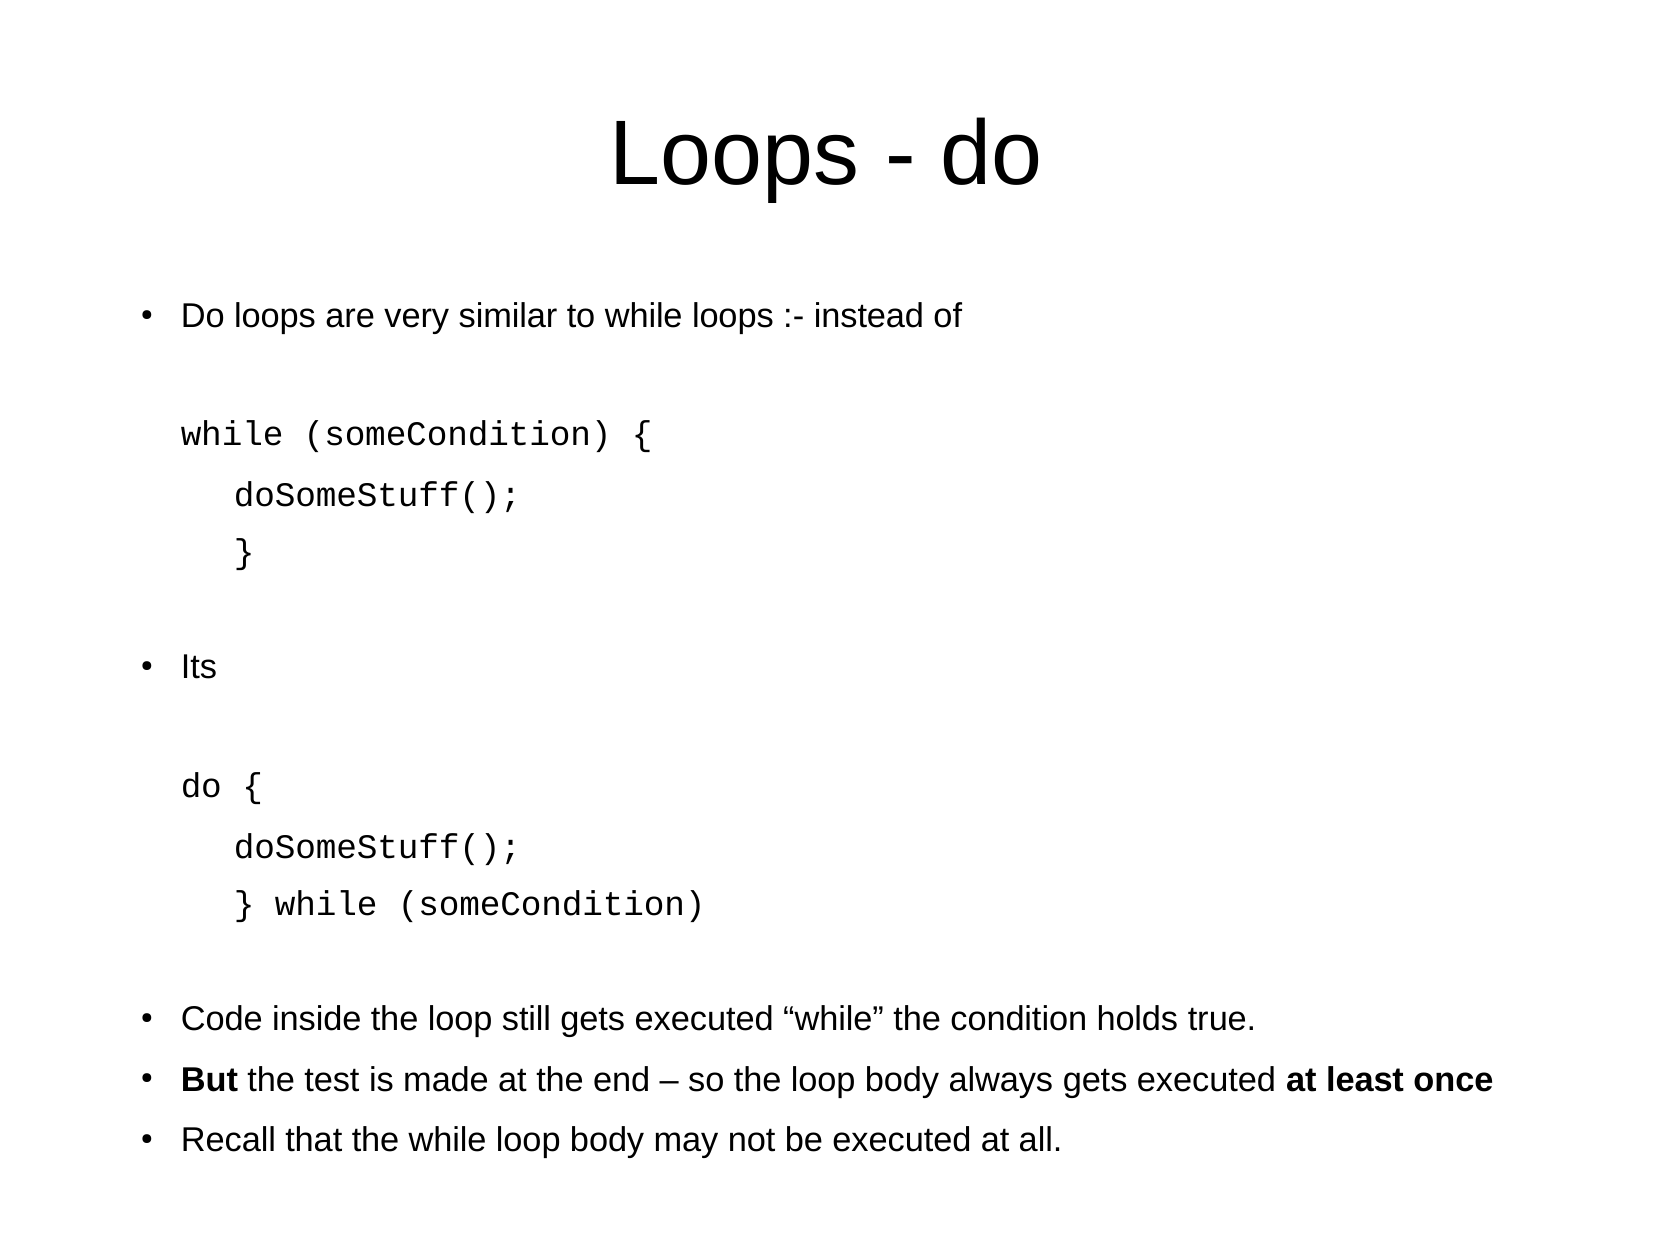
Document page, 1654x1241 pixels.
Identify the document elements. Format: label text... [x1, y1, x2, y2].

title Loops - do [82, 49, 1571, 257]
list Do loops are very similar to while loops :- instead of while (someCondition) { doSomeStuff(); } Its do { doSomeStuff(); } while (someCondition) Code inside the loop still gets executed “while” the condition holds true. But the test is made at the end – so the loop body always gets executed at least once Recall that the while loop body may not be executed at all. [127, 296, 1583, 1170]
